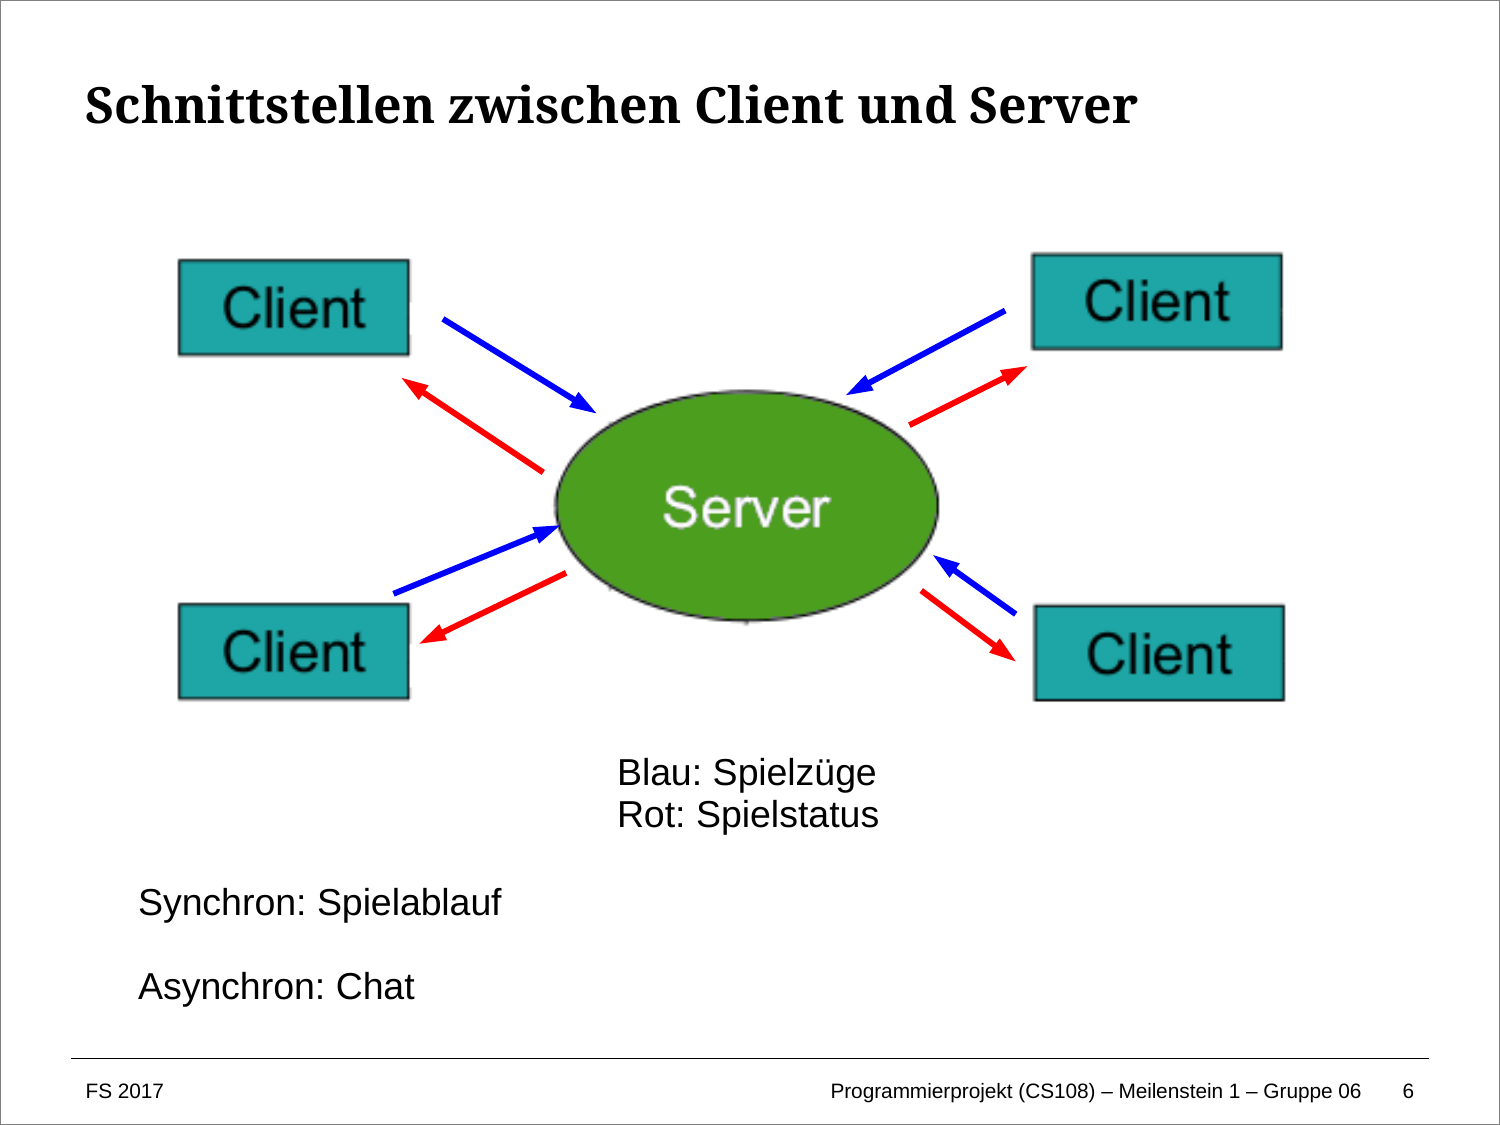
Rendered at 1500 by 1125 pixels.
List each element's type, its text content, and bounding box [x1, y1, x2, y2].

text_box Blau: Spielzüge Rot: Spielstatus [602, 744, 957, 863]
title Schnittstellen zwischen Client und Server [70, 66, 1430, 191]
text_box Synchron: Spielablauf Asynchron: Chat [123, 874, 827, 1001]
slide_number <number> [1387, 1070, 1430, 1100]
slide_number FS 2017 [70, 1070, 425, 1100]
footer Programmierprojekt (CS108) – Meilenstein 1 – Gruppe 06 [785, 1070, 1376, 1100]
picture [135, 200, 1359, 875]
list [70, 249, 1430, 1024]
